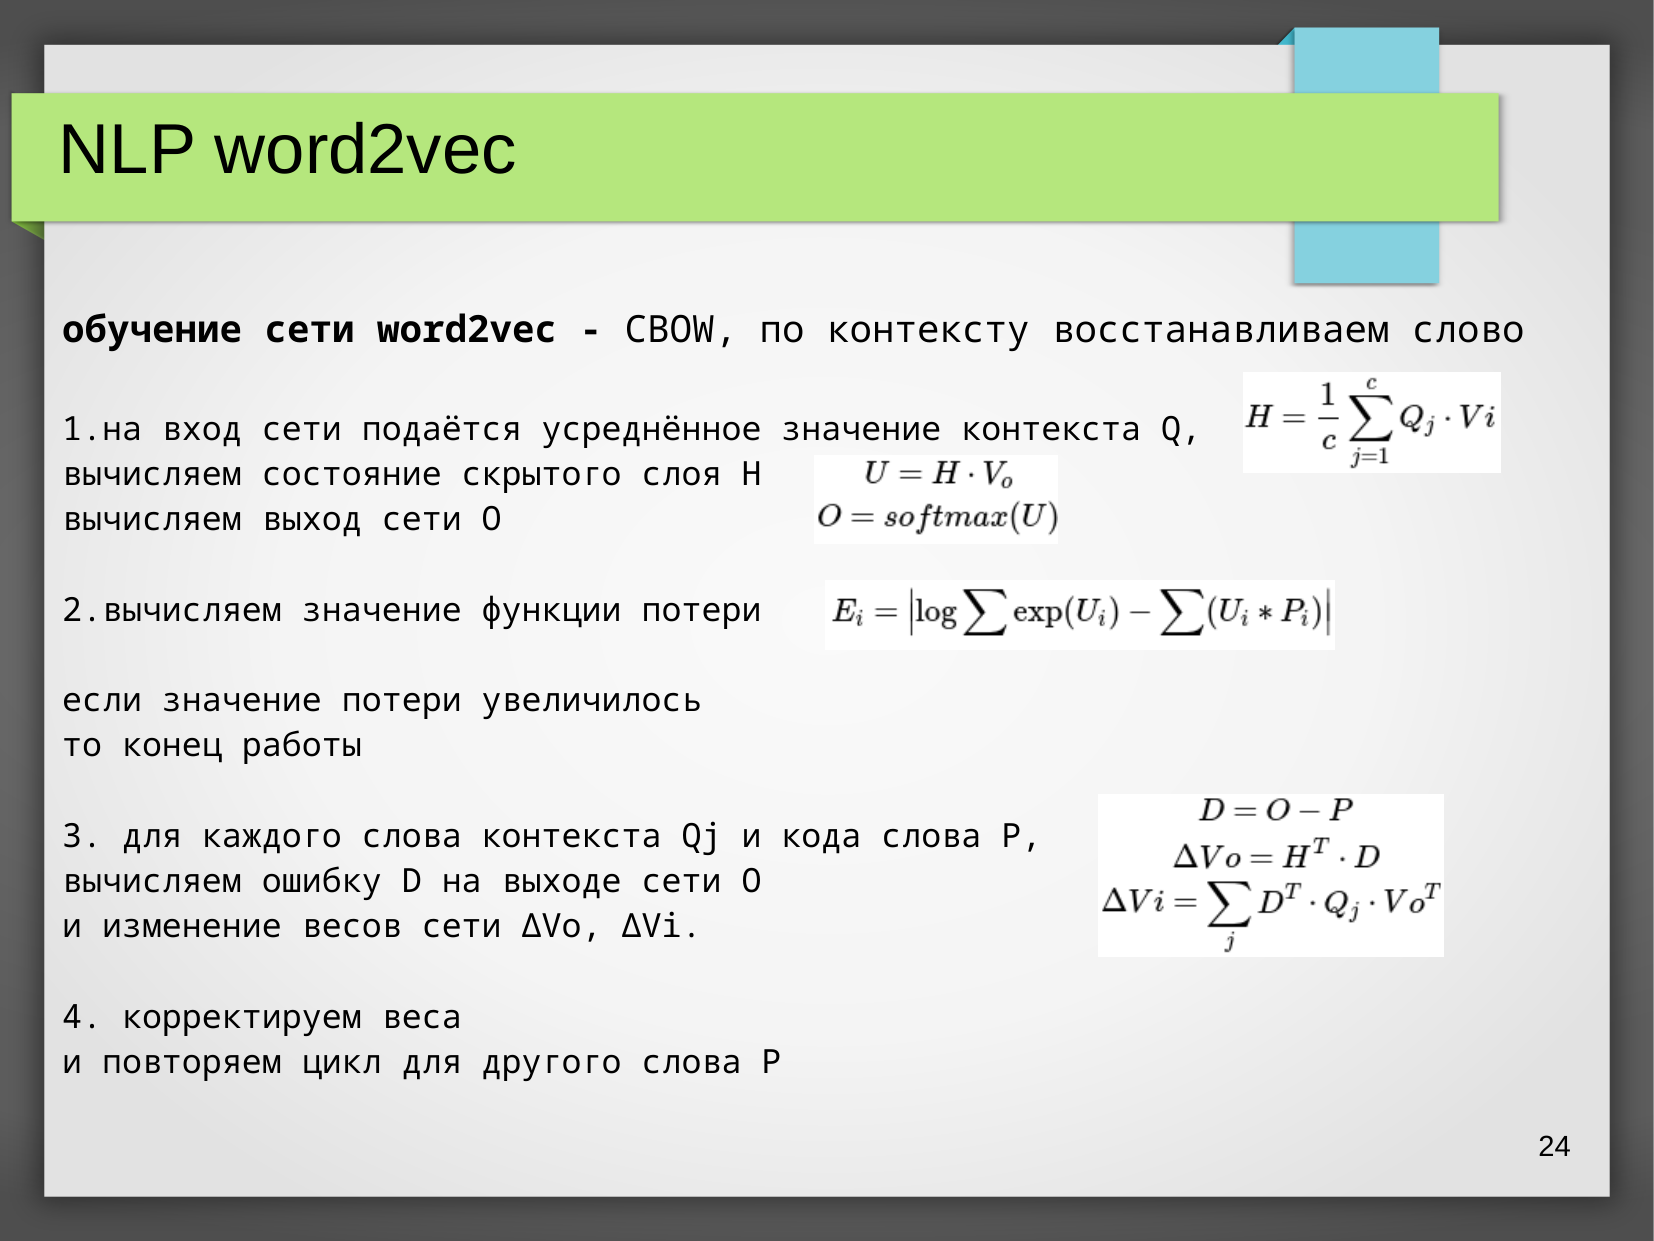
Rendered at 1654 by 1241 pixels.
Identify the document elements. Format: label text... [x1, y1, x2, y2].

text_box обучение сети word2vec - CBOW, по контексту восстанавливаем слово 1.на вход сети подаётся усреднённое значение контекста Q, вычисляем состояние скрытого слоя H вычисляем выход сети O 2.вычисляем значение функции потери если значение потери увеличилось то конец работы 3. для каждого слова контекста Qj и кода слова P, вычисляем ошибку D на выходе сети O и изменение весов сети ΔVo, ΔVi. 4. корректируем веса и повторяем цикл для другого слова P [47, 295, 1607, 1040]
title NLP word2vec [59, 109, 1382, 189]
picture [0, 0, 1654, 1241]
